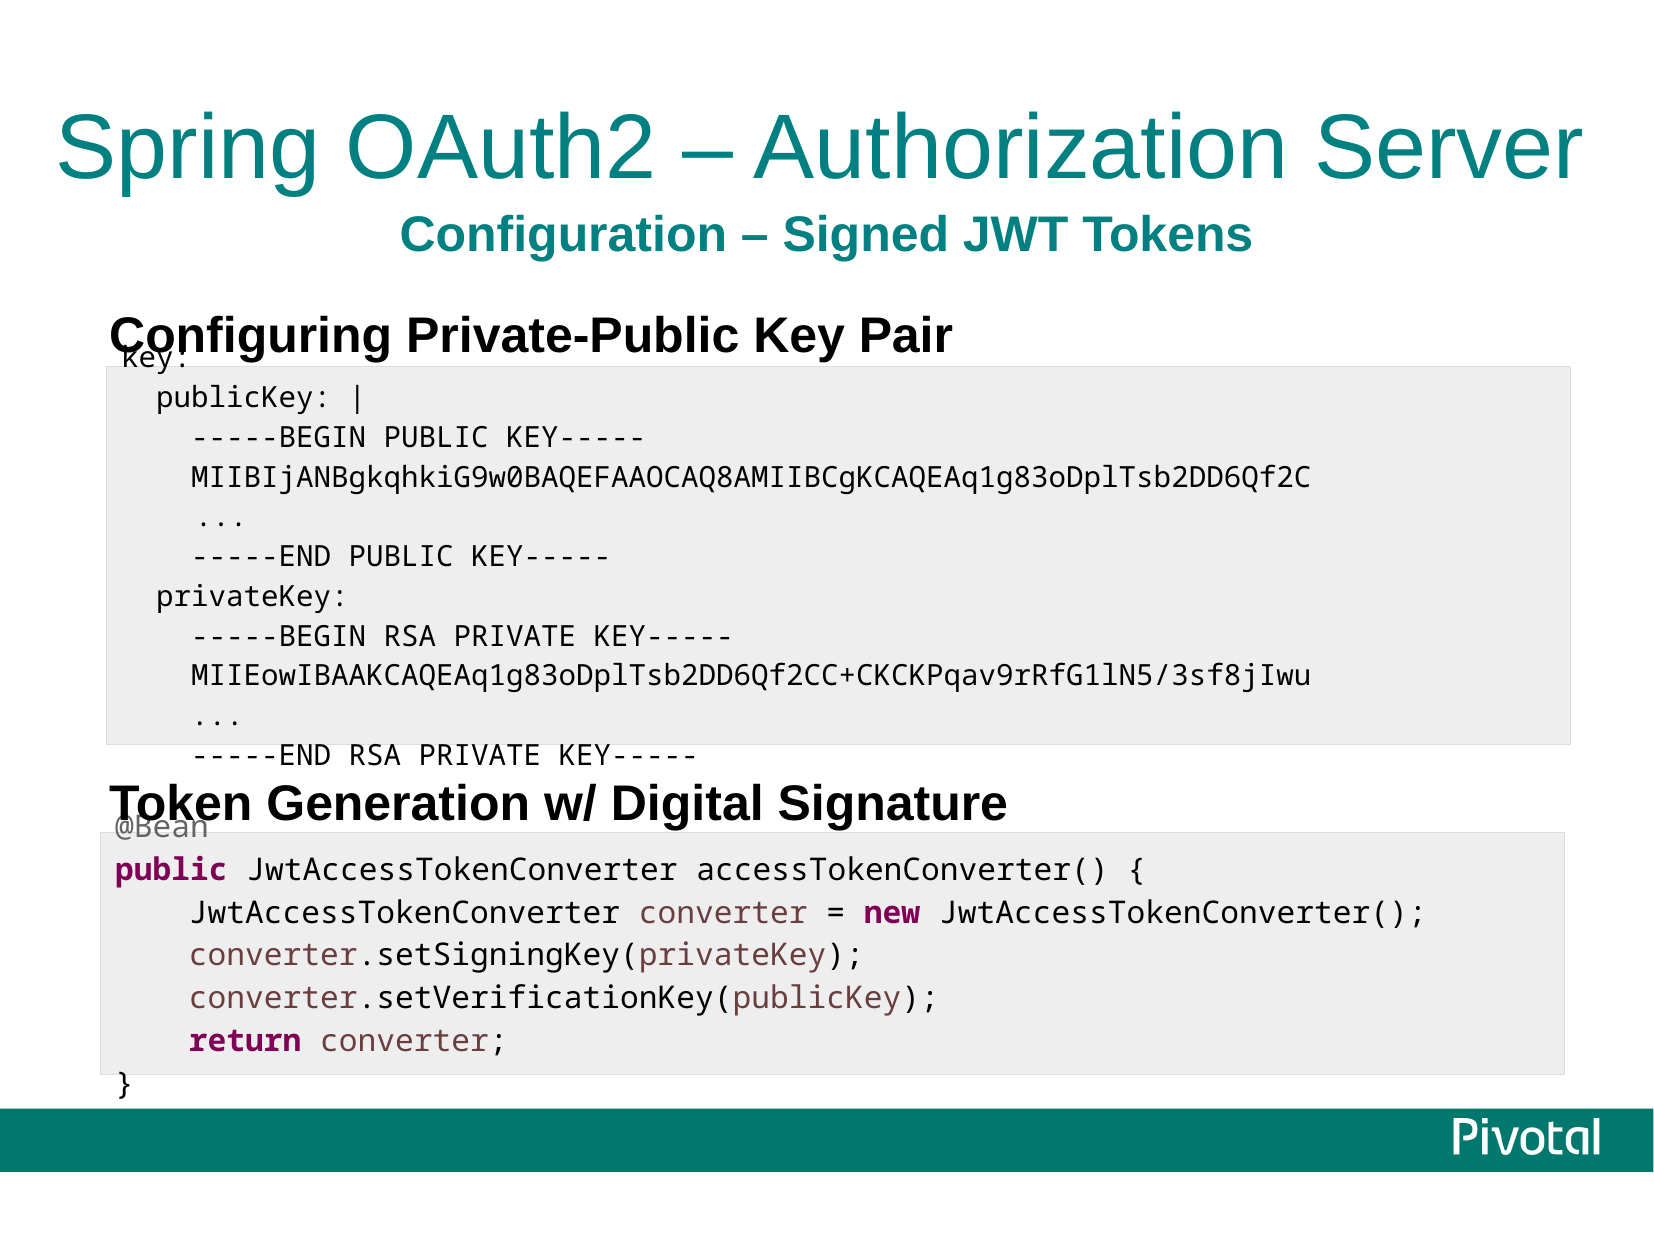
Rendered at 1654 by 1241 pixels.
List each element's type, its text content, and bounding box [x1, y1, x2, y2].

title Spring OAuth2 – Authorization Server [29, 43, 1613, 198]
text_box Configuring Private-Public Key Pair [94, 300, 1607, 373]
text_box @Bean public JwtAccessTokenConverter accessTokenConverter() { JwtAccessTokenConverter converter = new JwtAccessTokenConverter(); converter.setSigningKey(privateKey); converter.setVerificationKey(publicKey); return converter; } [100, 840, 1565, 1075]
text_box Token Generation w/ Digital Signature [94, 767, 1607, 840]
text_box key: publicKey: | -----BEGIN PUBLIC KEY----- MIIBIjANBgkqhkiG9w0BAQEFAAOCAQ8AMIIBCgKCAQEAq1g83oDplTsb2DD6Qf2C ... -----END PUBLIC KEY----- privateKey: -----BEGIN RSA PRIVATE KEY----- MIIEowIBAAKCAQEAq1g83oDplTsb2DD6Qf2CC+CKCKPqav9rRfG1lN5/3sf8jIwu ... -----END RSA PRIVATE KEY----- [106, 366, 1571, 745]
text_box Configuration – Signed JWT Tokens [0, 198, 1654, 274]
picture [1452, 1115, 1601, 1158]
